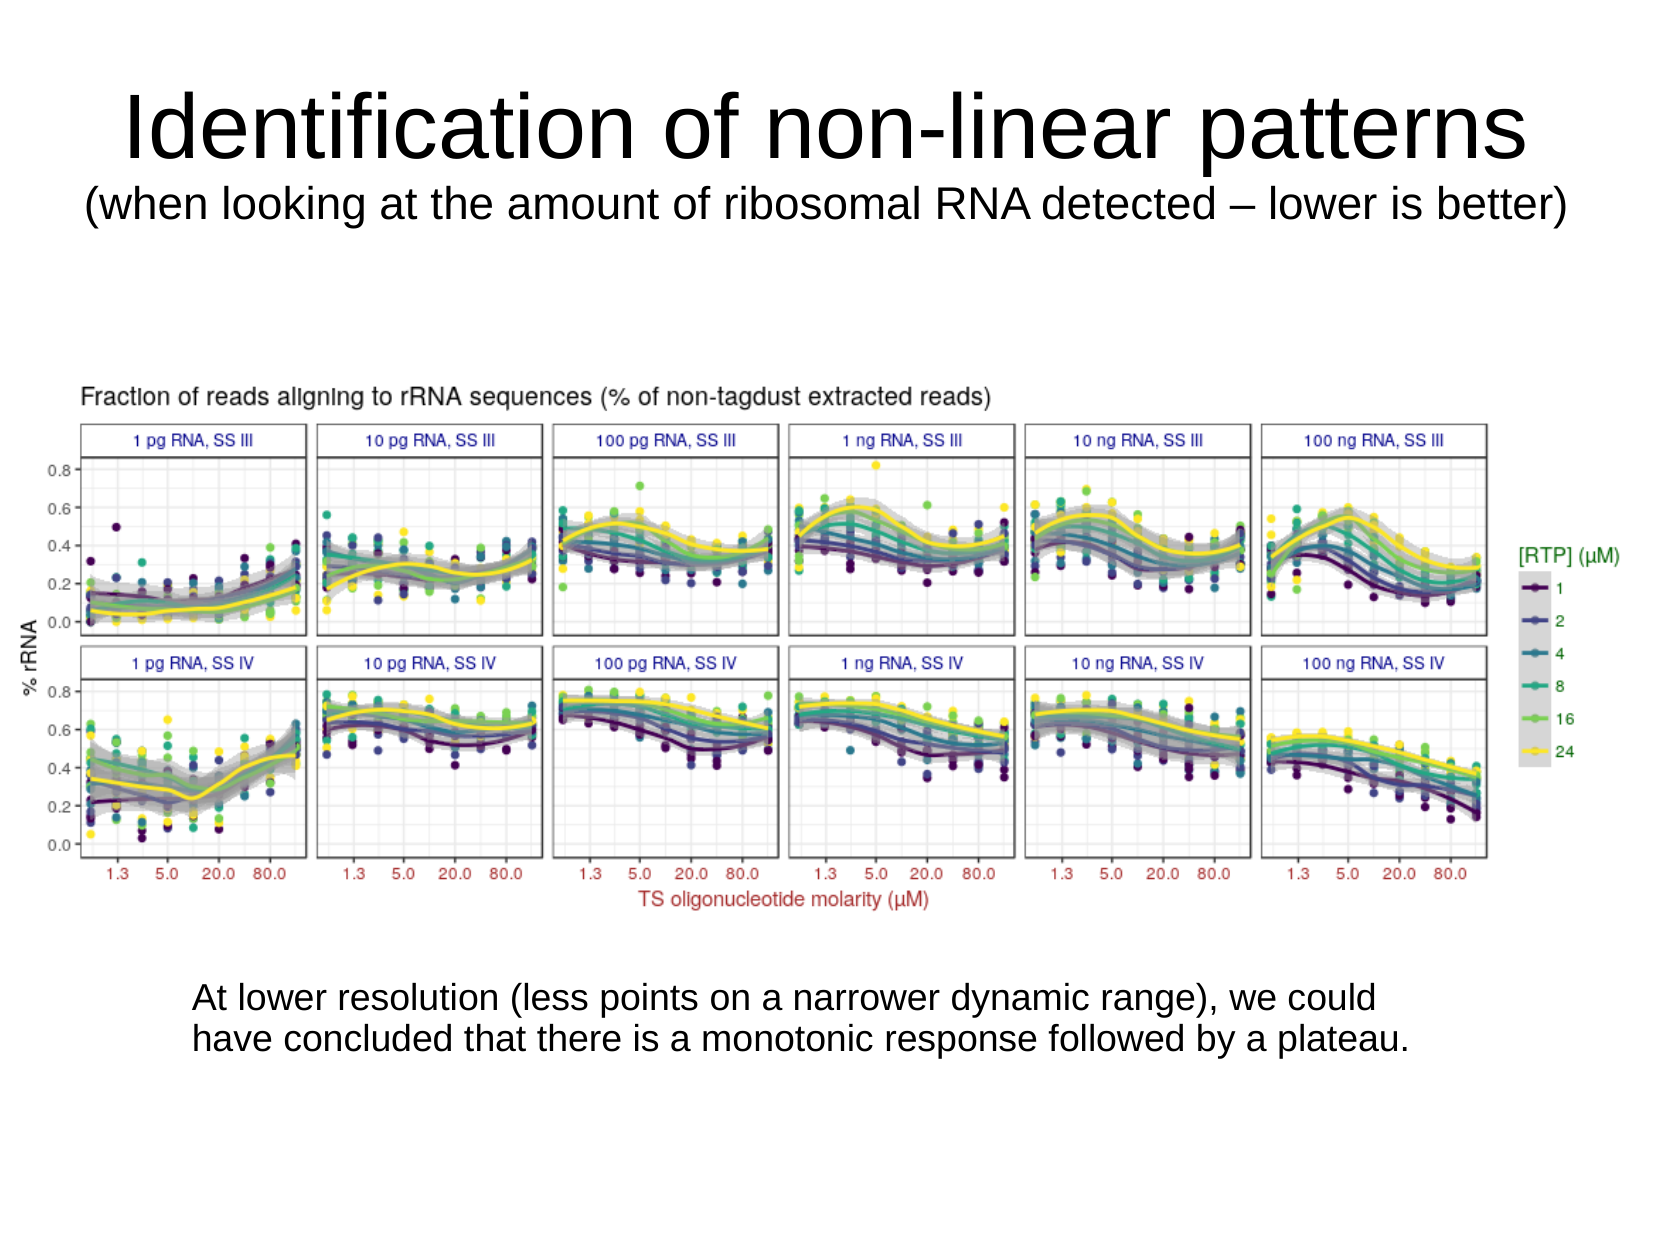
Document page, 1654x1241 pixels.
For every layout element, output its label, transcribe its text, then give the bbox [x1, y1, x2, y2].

text_box At lower resolution (less points on a narrower dynamic range), we could have concluded that there is a monotonic response followed by a plateau. [177, 968, 1465, 1068]
title Identification of non-linear patterns (when looking at the amount of ribosomal RNA detected – lower is better) [82, 49, 1571, 257]
picture [11, 377, 1642, 922]
